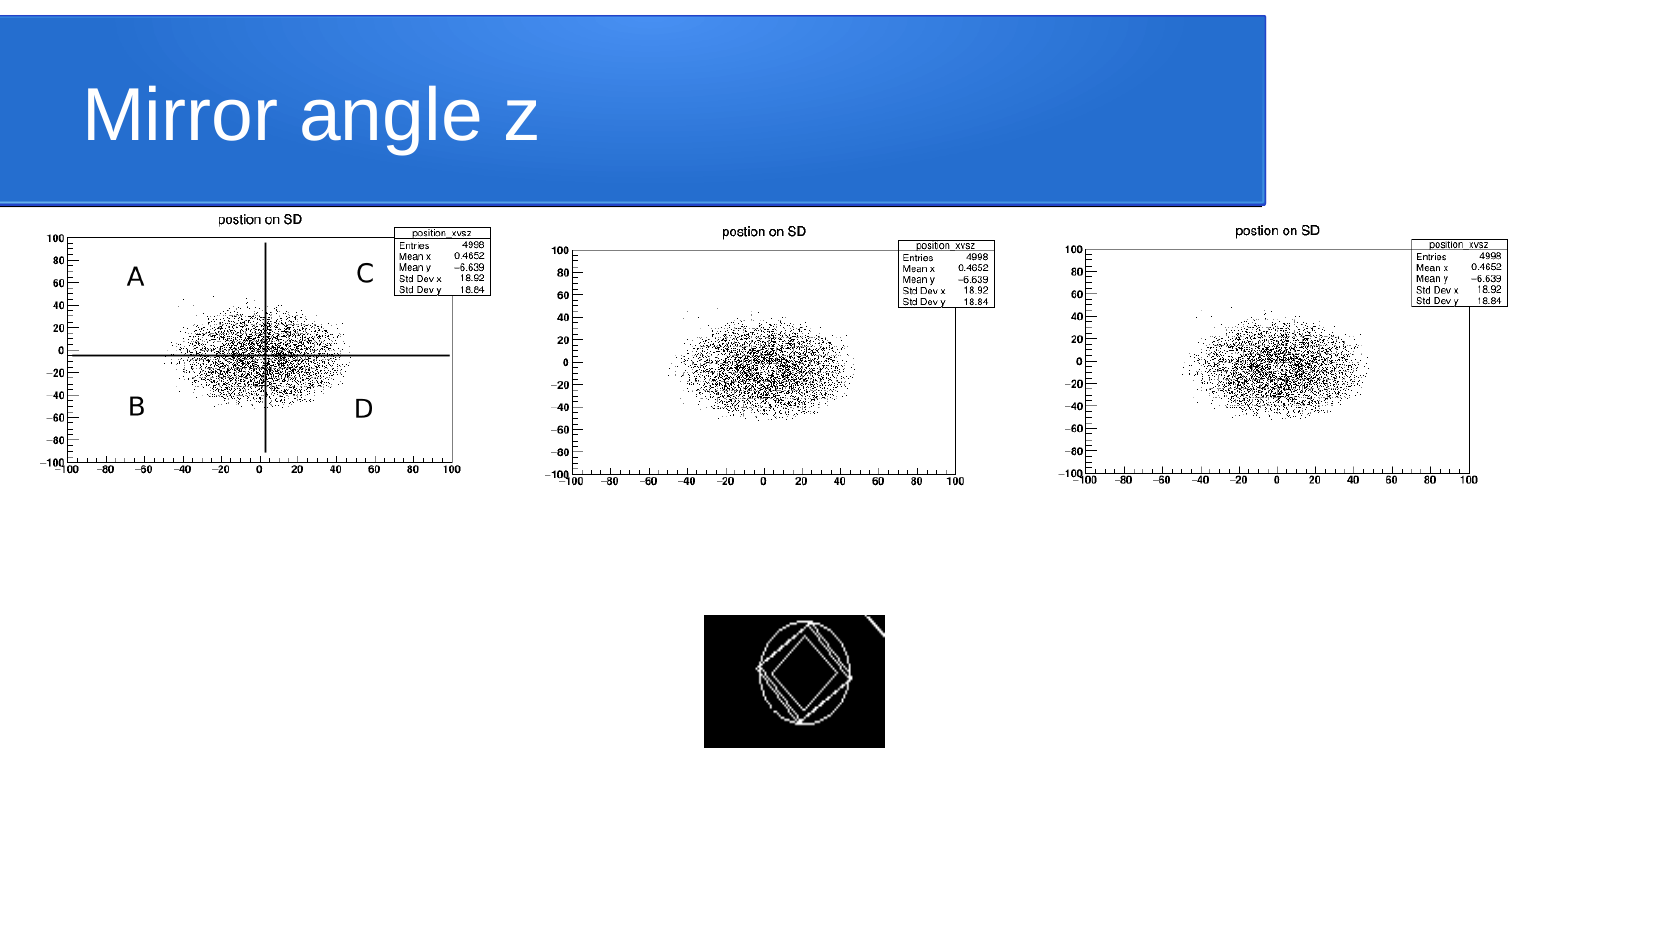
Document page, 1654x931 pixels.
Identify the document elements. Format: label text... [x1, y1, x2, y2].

picture [0, 13, 1270, 481]
picture [1050, 224, 1513, 501]
picture [540, 224, 997, 495]
picture [704, 615, 885, 748]
title Mirror angle z [82, 35, 1235, 189]
